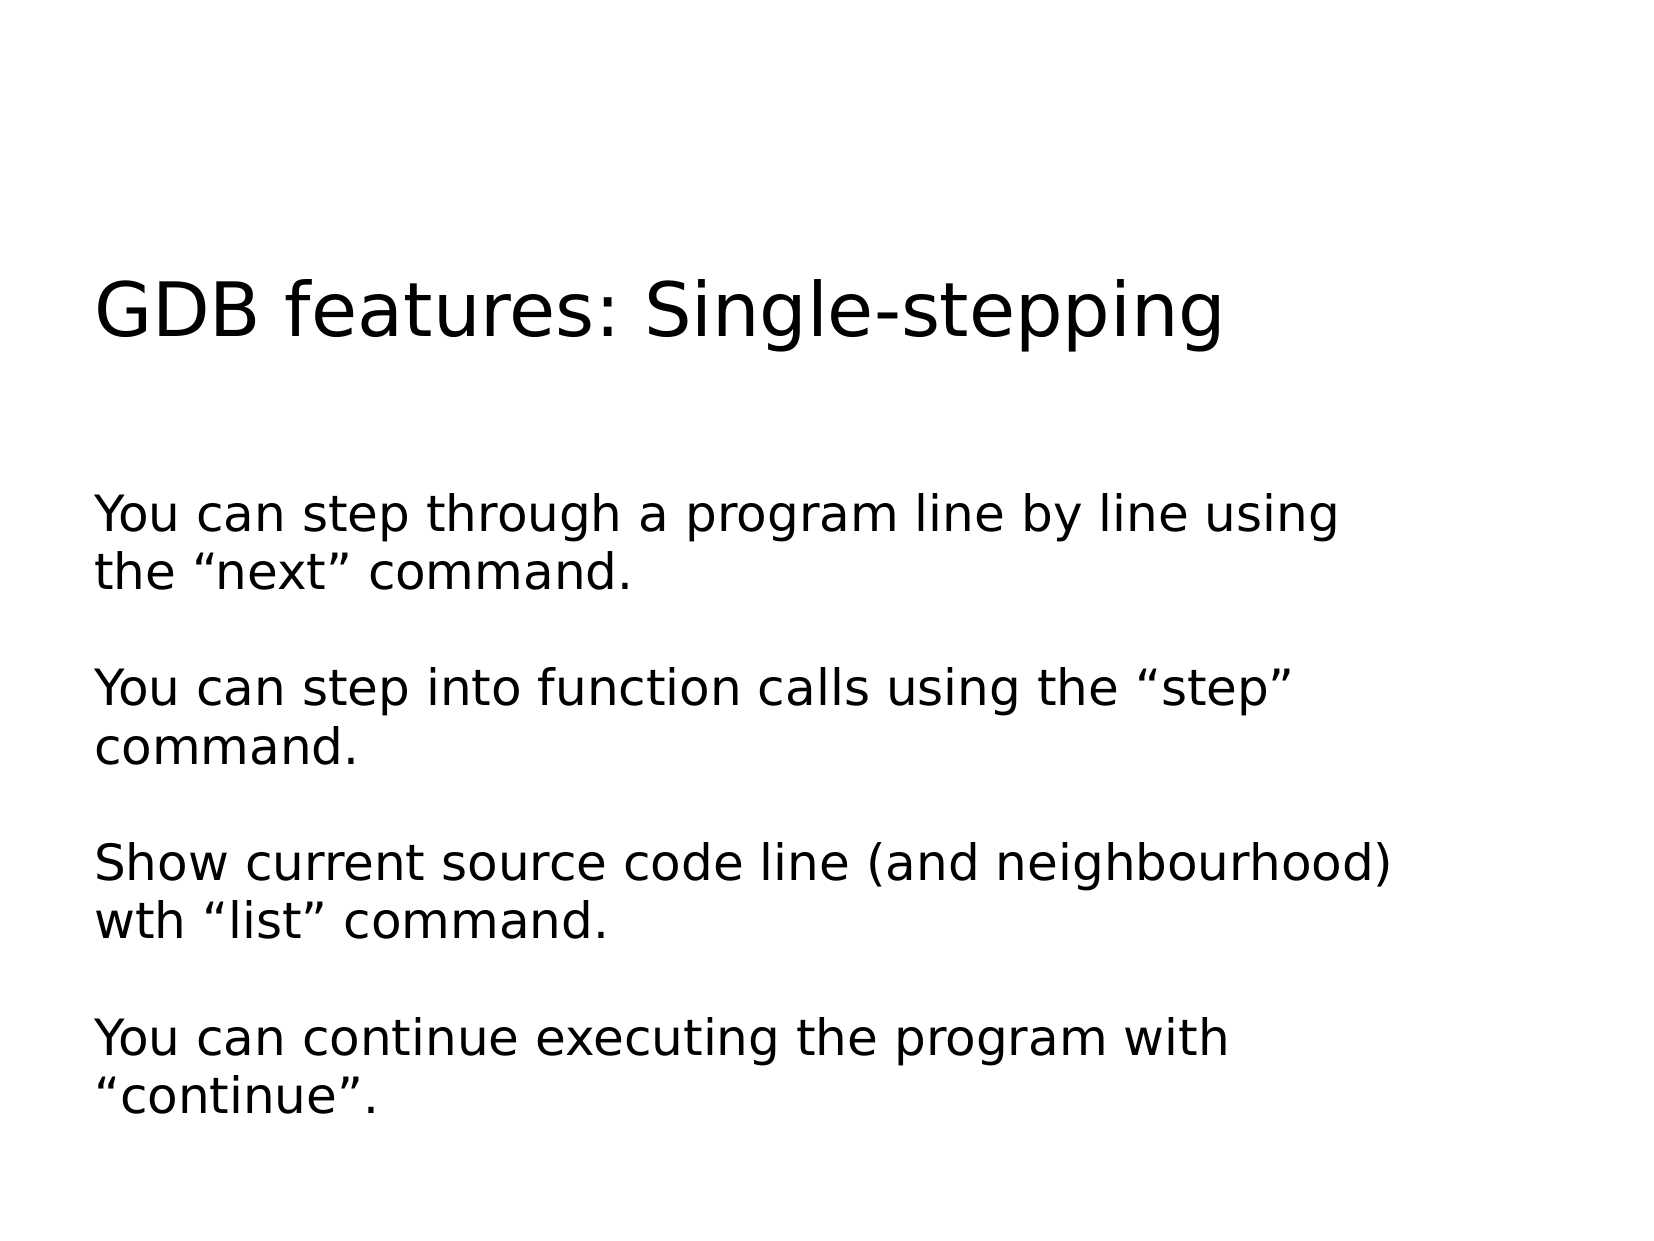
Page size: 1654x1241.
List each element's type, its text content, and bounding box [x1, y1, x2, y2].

text_box GDB features: Single-stepping [79, 260, 1242, 363]
text_box You can step through a program line by line using the “next” command. You can step into function calls using the “step” command. Show current source code line (and neighbourhood) wth “list” command. You can continue executing the program with “continue”. [79, 477, 1428, 1133]
